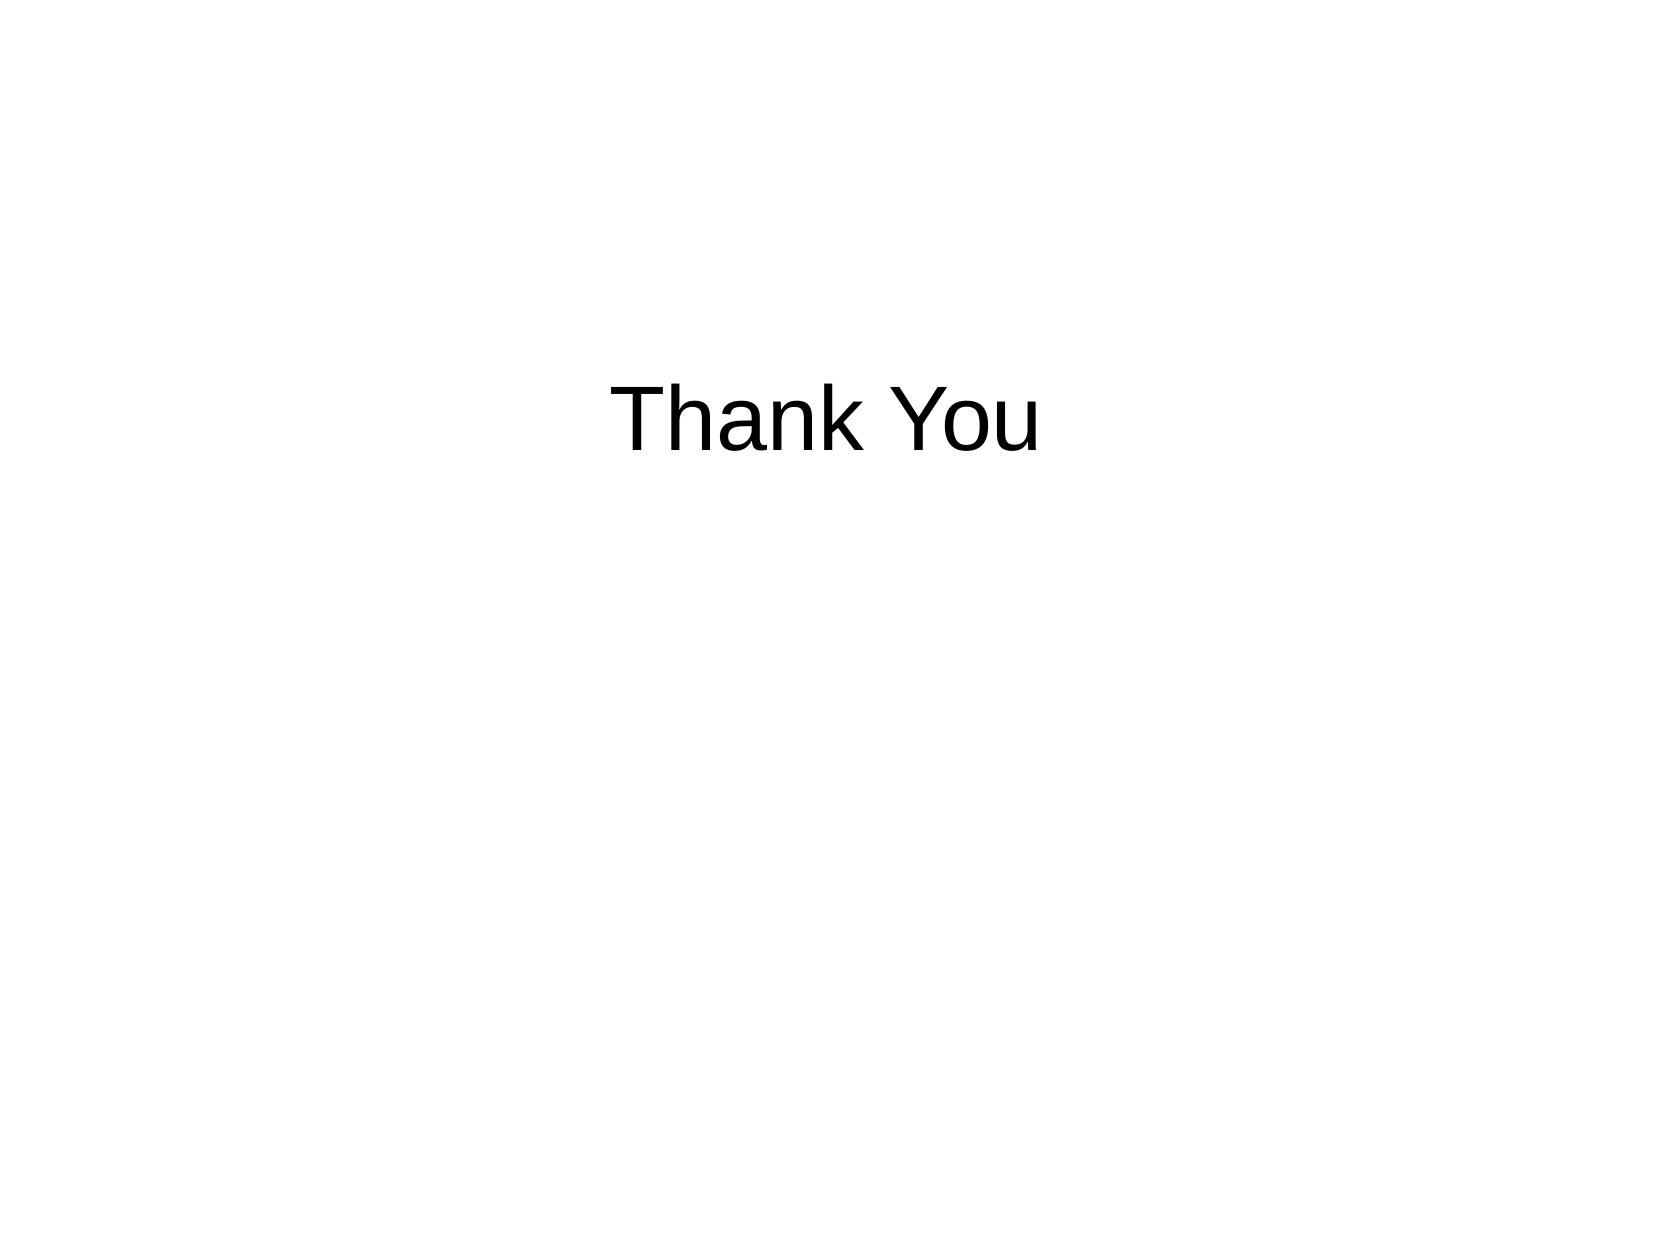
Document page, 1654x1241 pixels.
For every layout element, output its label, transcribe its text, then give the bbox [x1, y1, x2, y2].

title Thank You [82, 315, 1571, 523]
